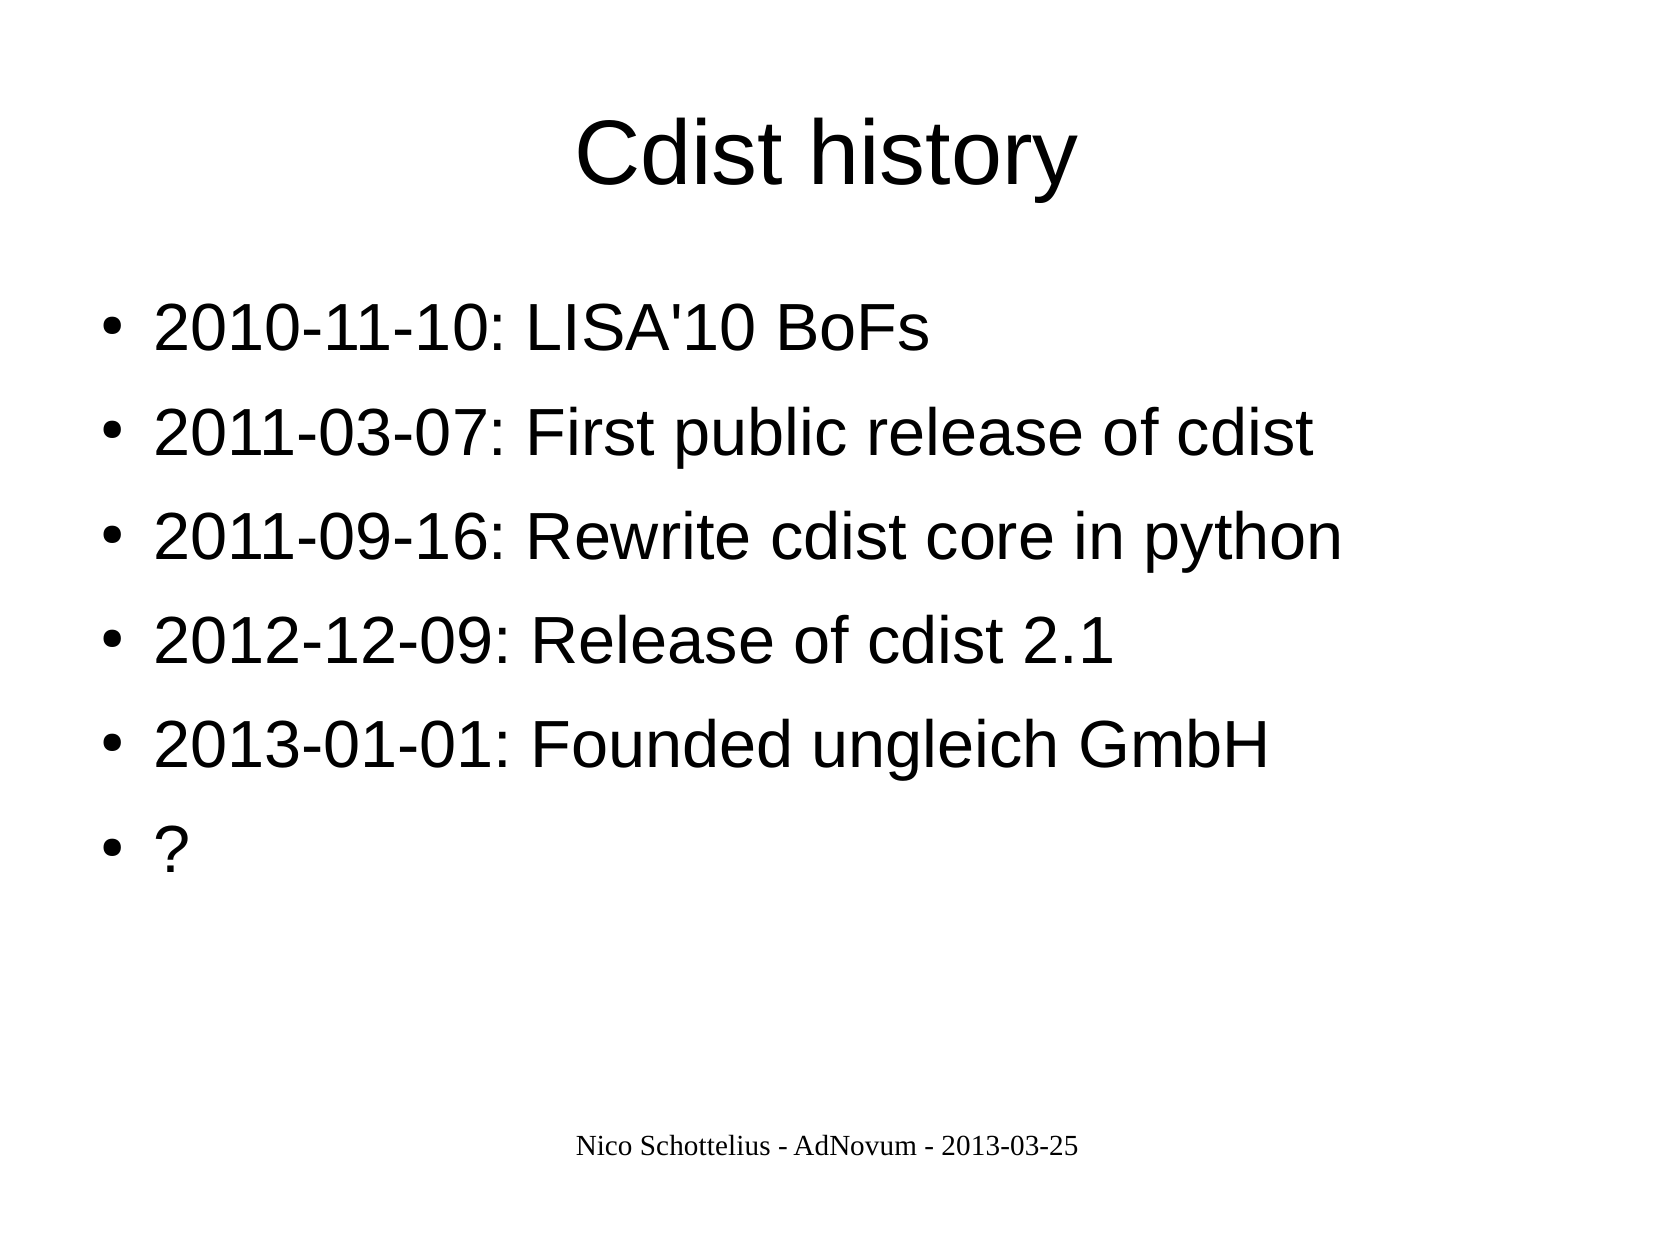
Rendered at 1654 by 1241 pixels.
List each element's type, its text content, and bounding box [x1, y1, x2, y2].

title Cdist history [82, 49, 1571, 257]
list 2010-11-10: LISA'10 BoFs 2011-03-07: First public release of cdist 2011-09-16: Rewrite cdist core in python 2012-12-09: Release of cdist 2.1 2013-01-01: Founded ungleich GmbH ? [82, 290, 1538, 1010]
